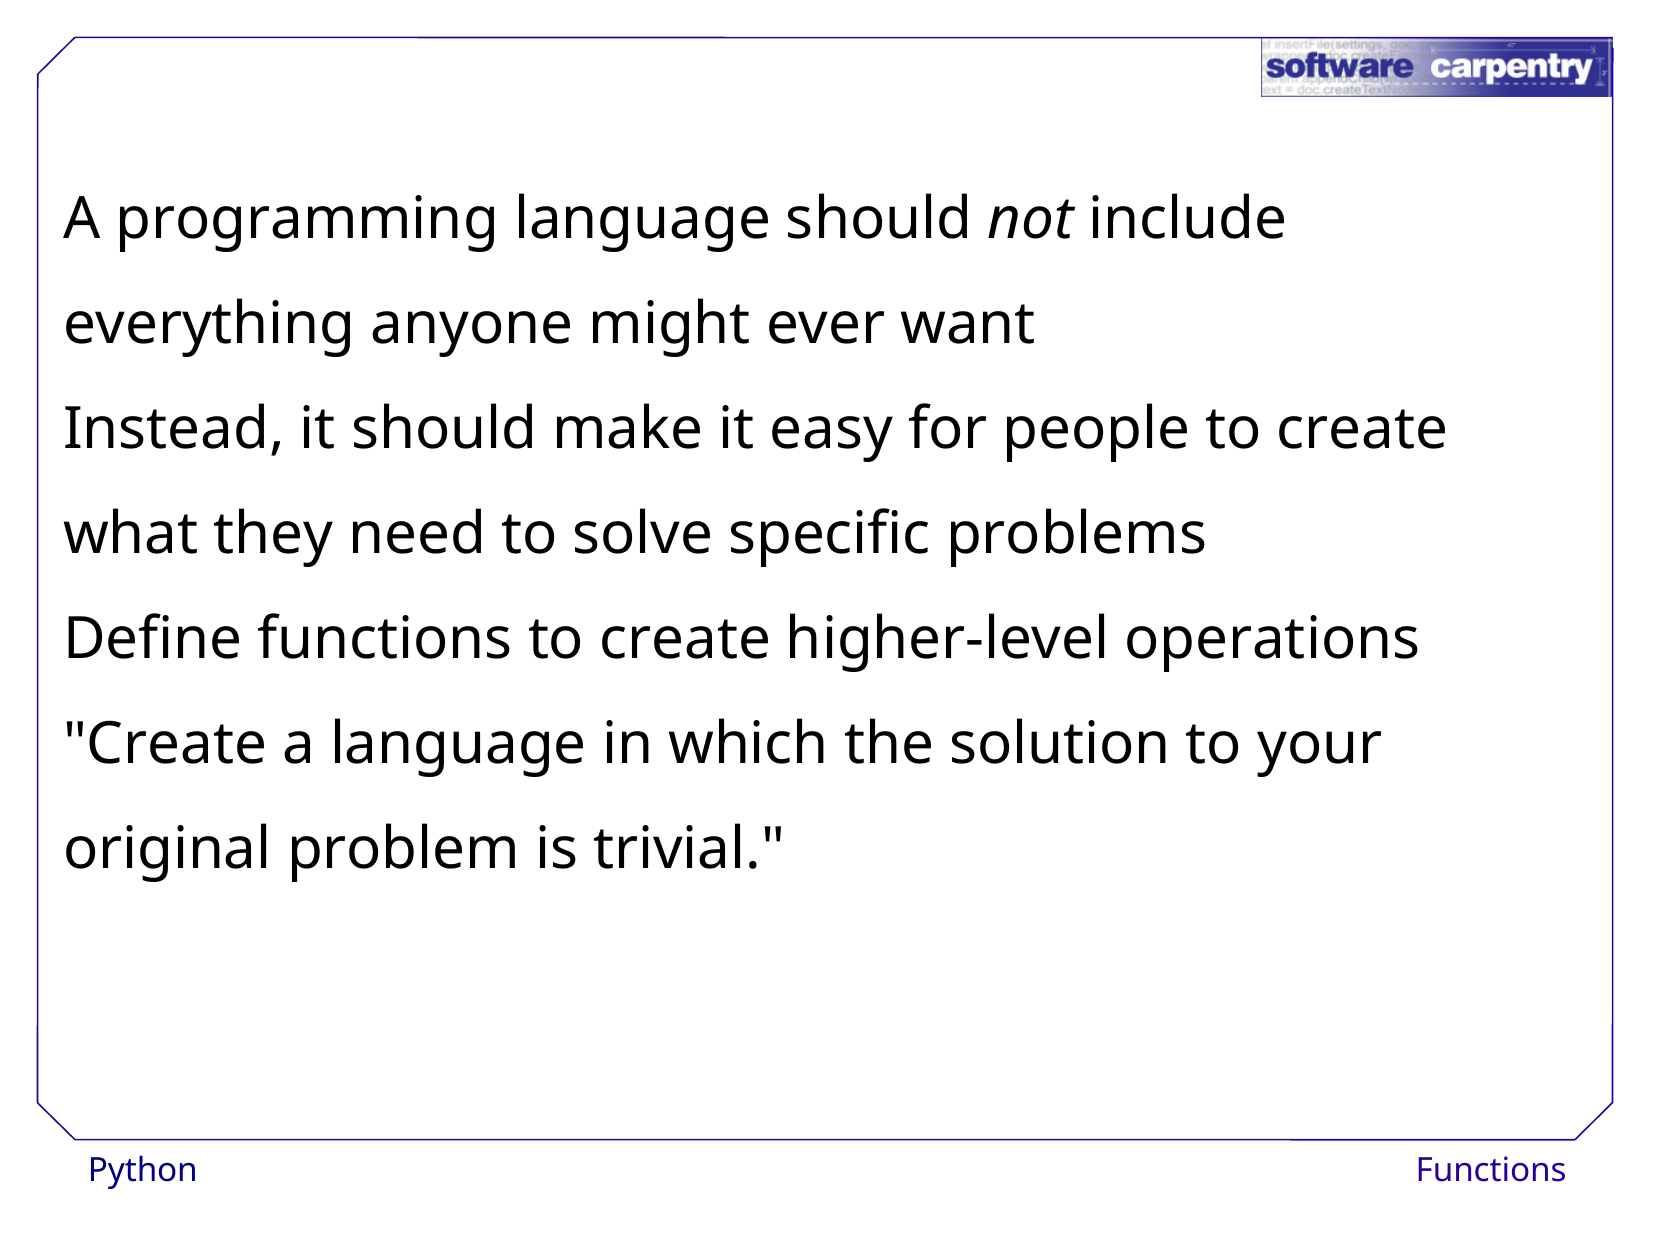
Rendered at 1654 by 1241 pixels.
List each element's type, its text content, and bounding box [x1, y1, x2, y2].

text_box A programming language should not include everything anyone might ever want Instead, it should make it easy for people to create what they need to solve specific problems Define functions to create higher-level operations "Create a language in which the solution to your original problem is trivial." [48, 138, 1614, 889]
picture [1261, 39, 1613, 97]
